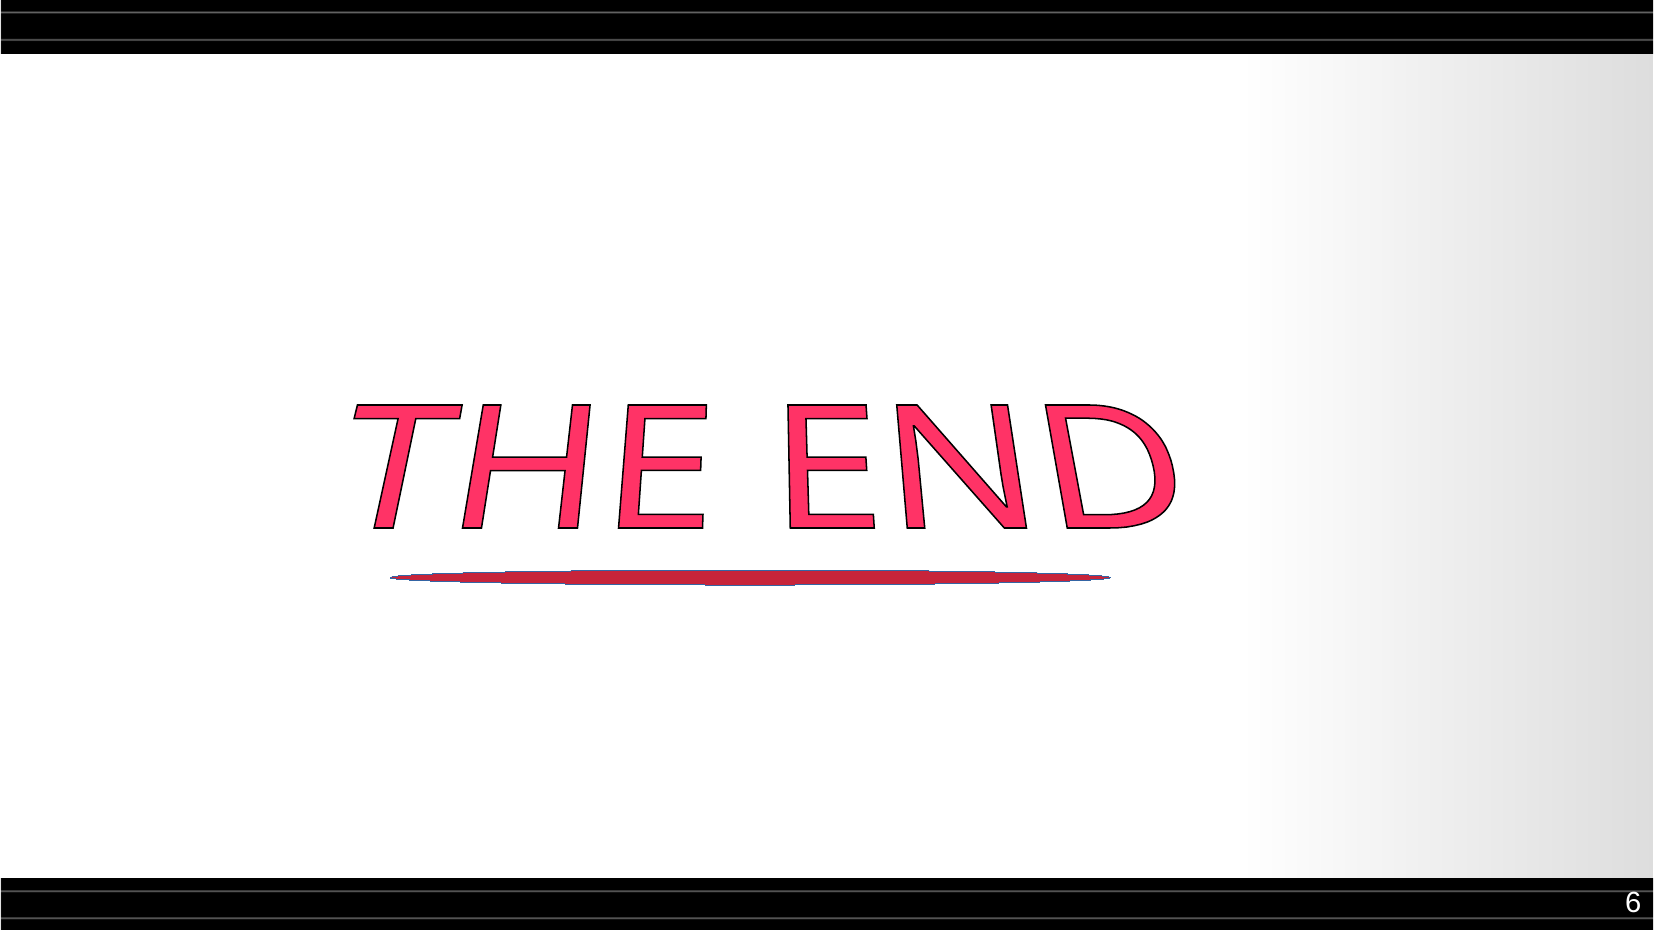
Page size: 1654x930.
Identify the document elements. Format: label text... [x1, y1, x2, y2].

text_box THE END [896, 405, 1027, 529]
picture [0, 878, 1654, 930]
text_box THE END [1045, 405, 1175, 529]
text_box THE END [618, 405, 707, 529]
text_box [390, 570, 1111, 586]
picture [0, 0, 1654, 54]
text_box THE END [354, 405, 463, 529]
text_box THE END [462, 405, 591, 529]
text_box THE END [787, 405, 875, 529]
